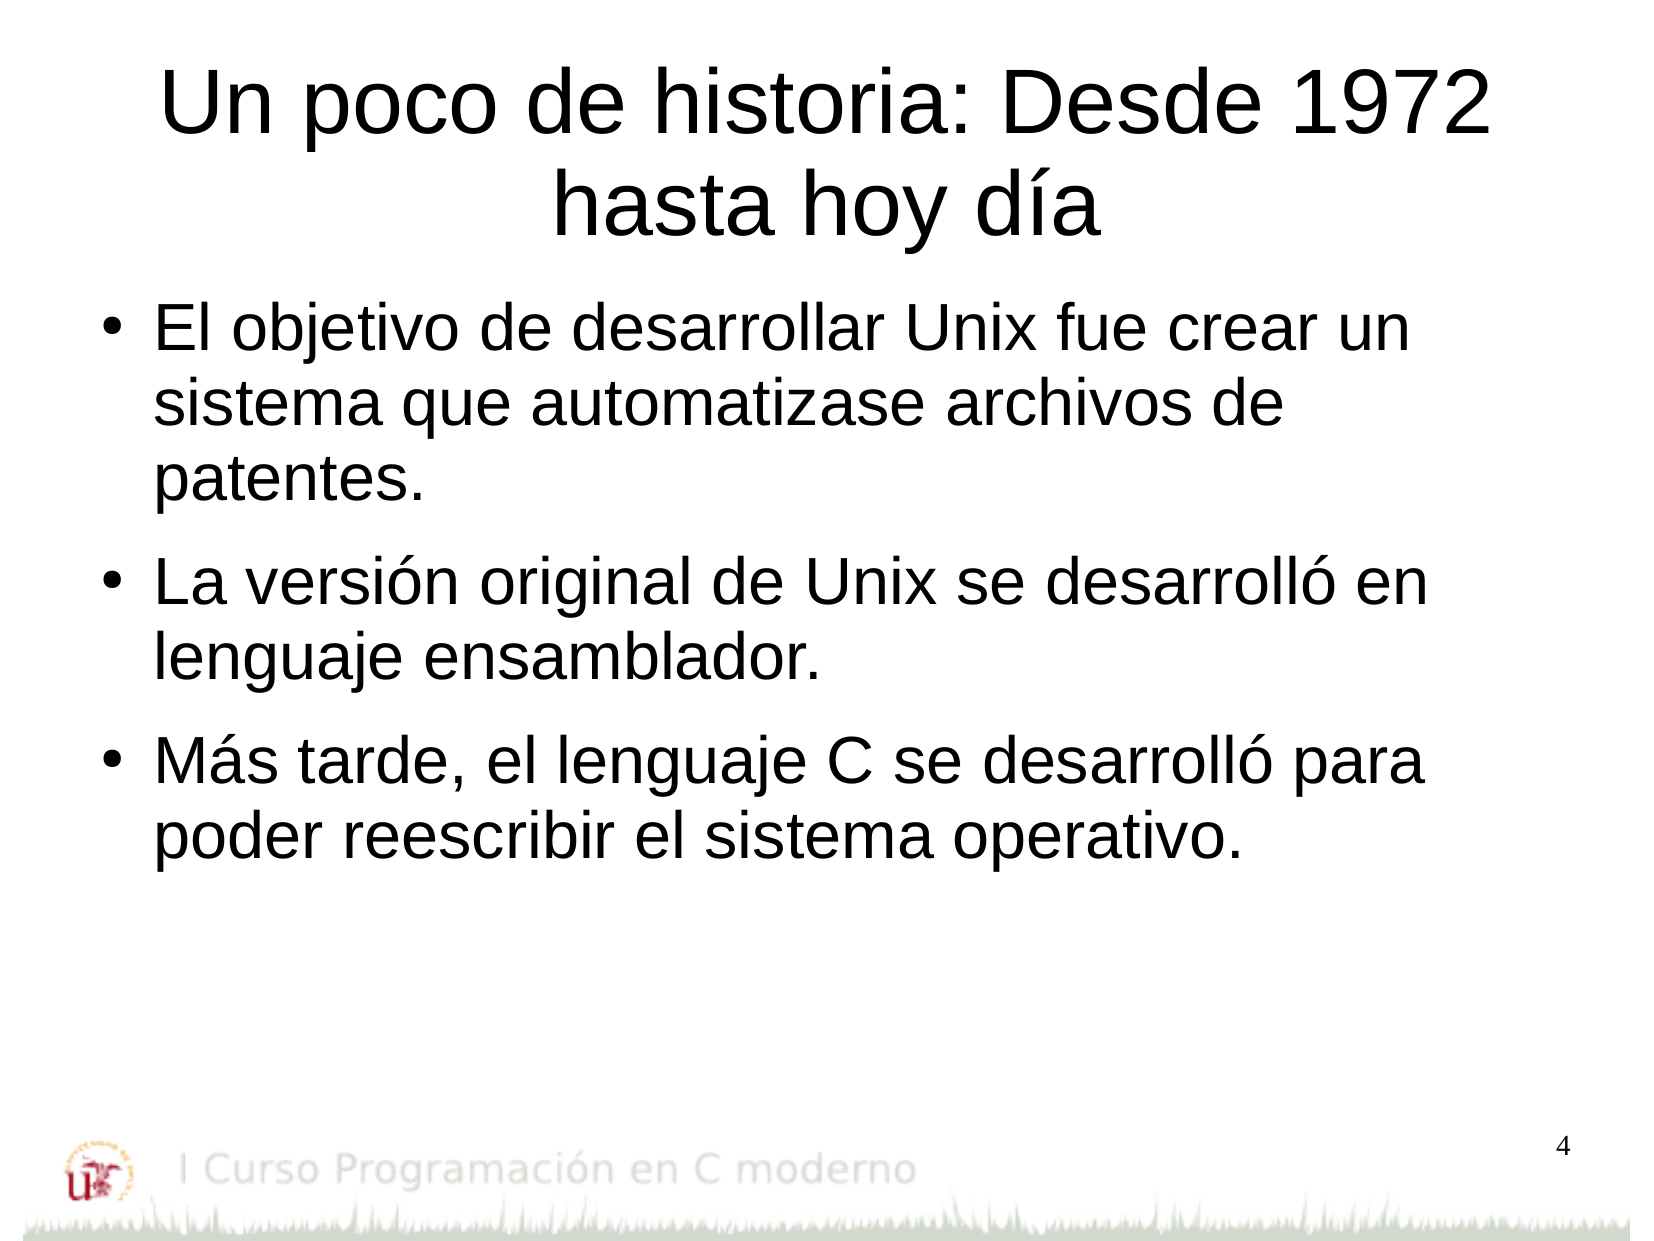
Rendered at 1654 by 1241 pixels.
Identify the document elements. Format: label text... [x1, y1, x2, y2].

title Un poco de historia: Desde 1972 hasta hoy día [82, 49, 1571, 257]
picture [23, 1136, 1630, 1241]
list El objetivo de desarrollar Unix fue crear un sistema que automatizase archivos de patentes. La versión original de Unix se desarrolló en lenguaje ensamblador. Más tarde, el lenguaje C se desarrolló para poder reescribir el sistema operativo. [82, 290, 1538, 1010]
